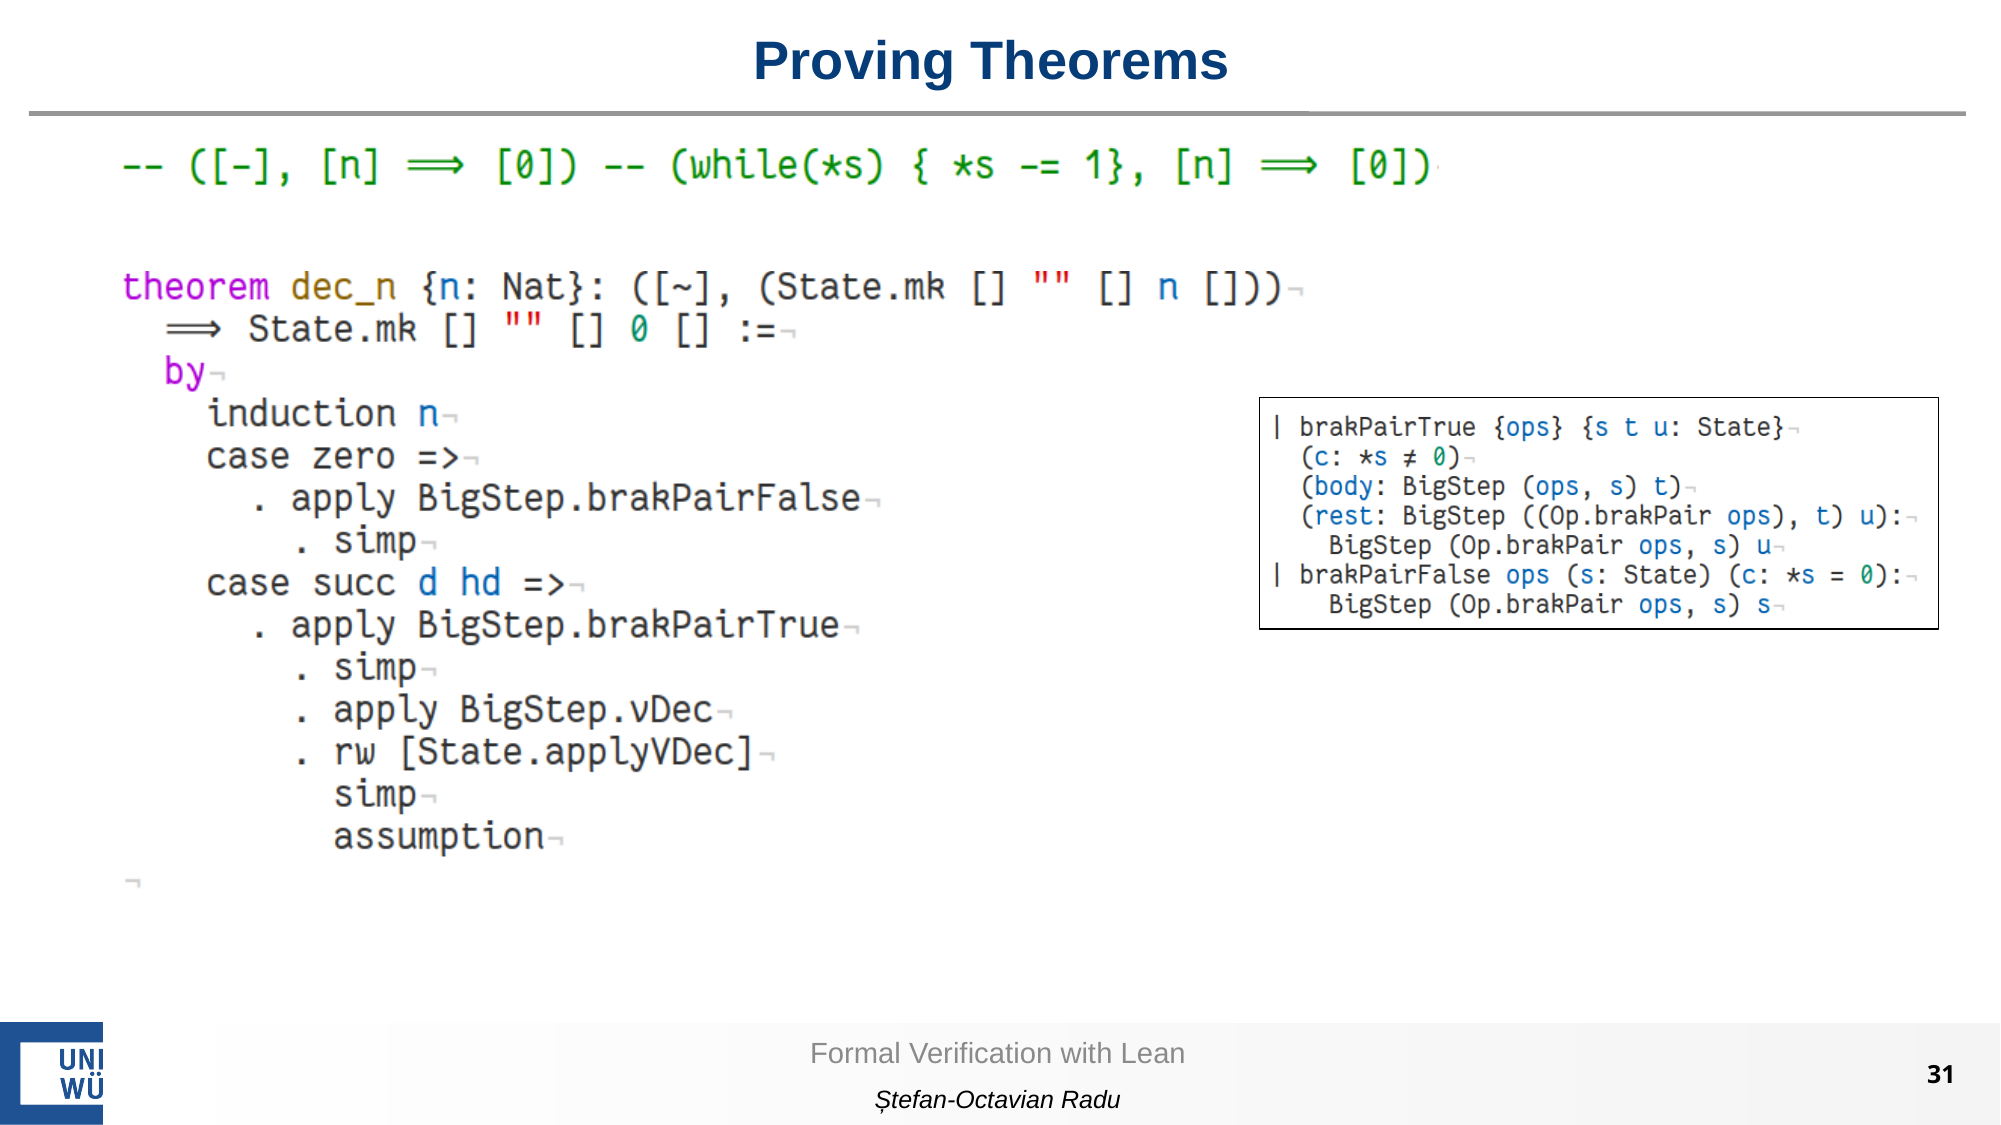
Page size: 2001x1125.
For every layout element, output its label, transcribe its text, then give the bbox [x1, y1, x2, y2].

picture [118, 131, 1439, 201]
picture [118, 271, 1329, 899]
picture [0, 1022, 103, 1125]
picture [1260, 398, 1938, 629]
title Proving Theorems [118, 4, 1867, 111]
